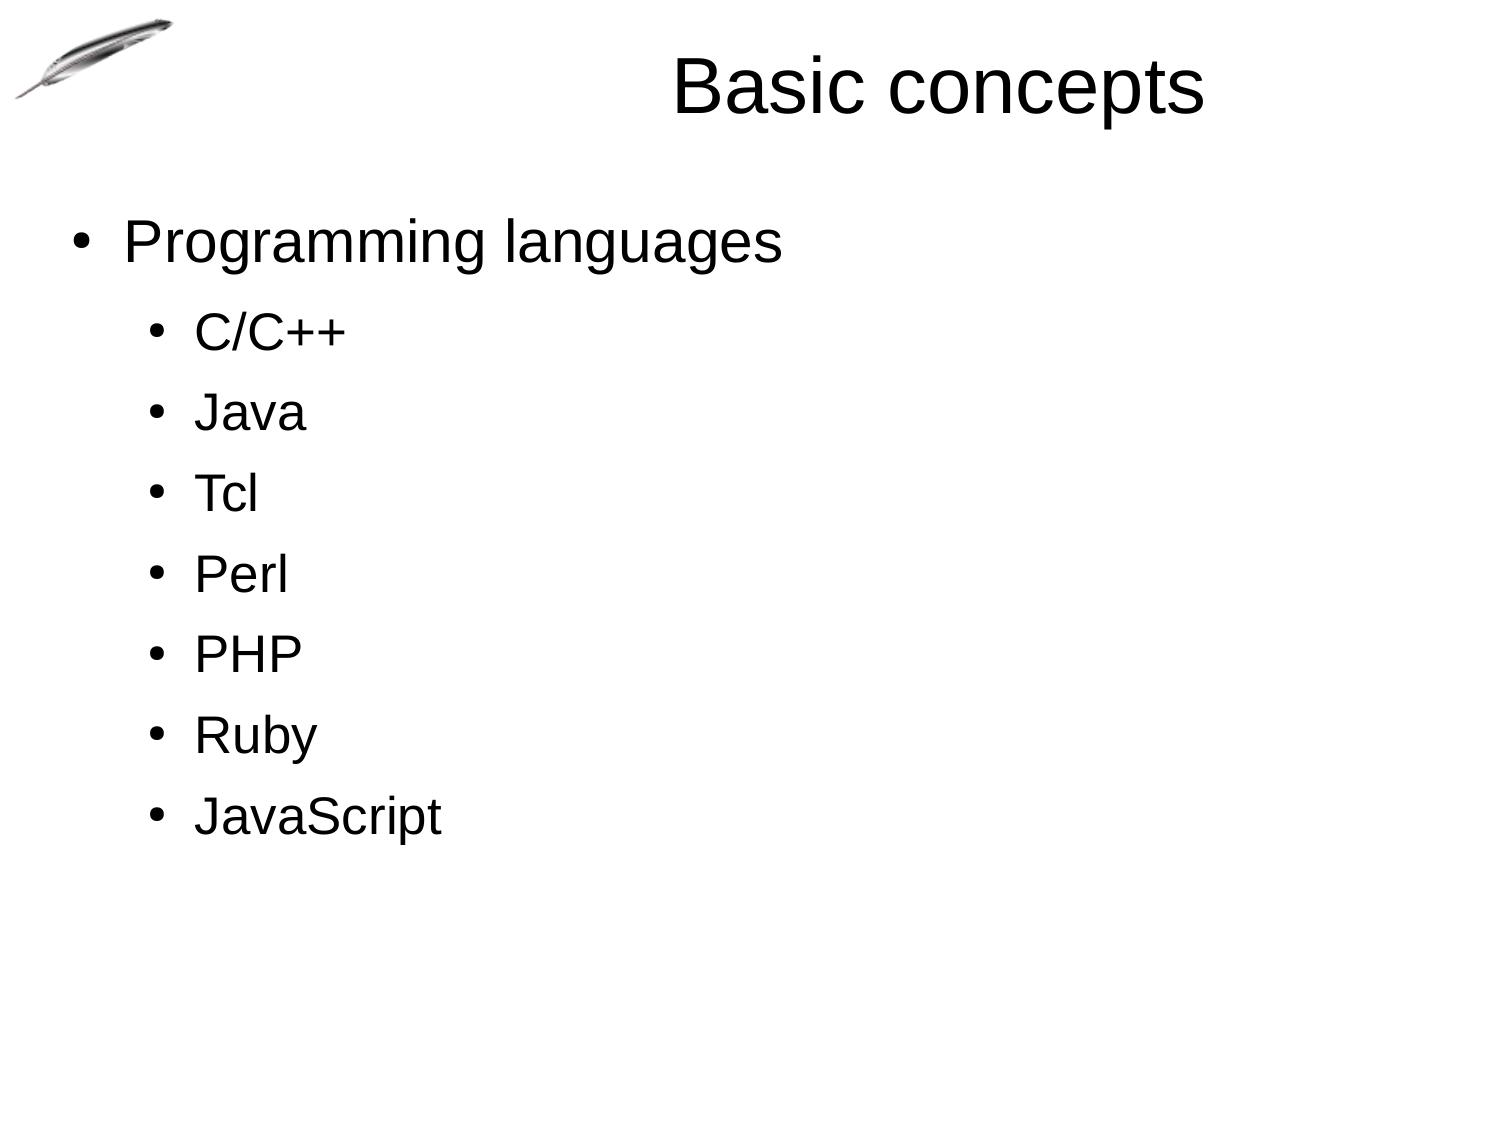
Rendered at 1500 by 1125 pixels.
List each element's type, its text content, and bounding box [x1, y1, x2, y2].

picture [11, 17, 179, 101]
list Programming languages C/C++ Java Tcl Perl PHP Ruby JavaScript [53, 207, 1447, 1084]
title Basic concepts [419, 0, 1459, 176]
